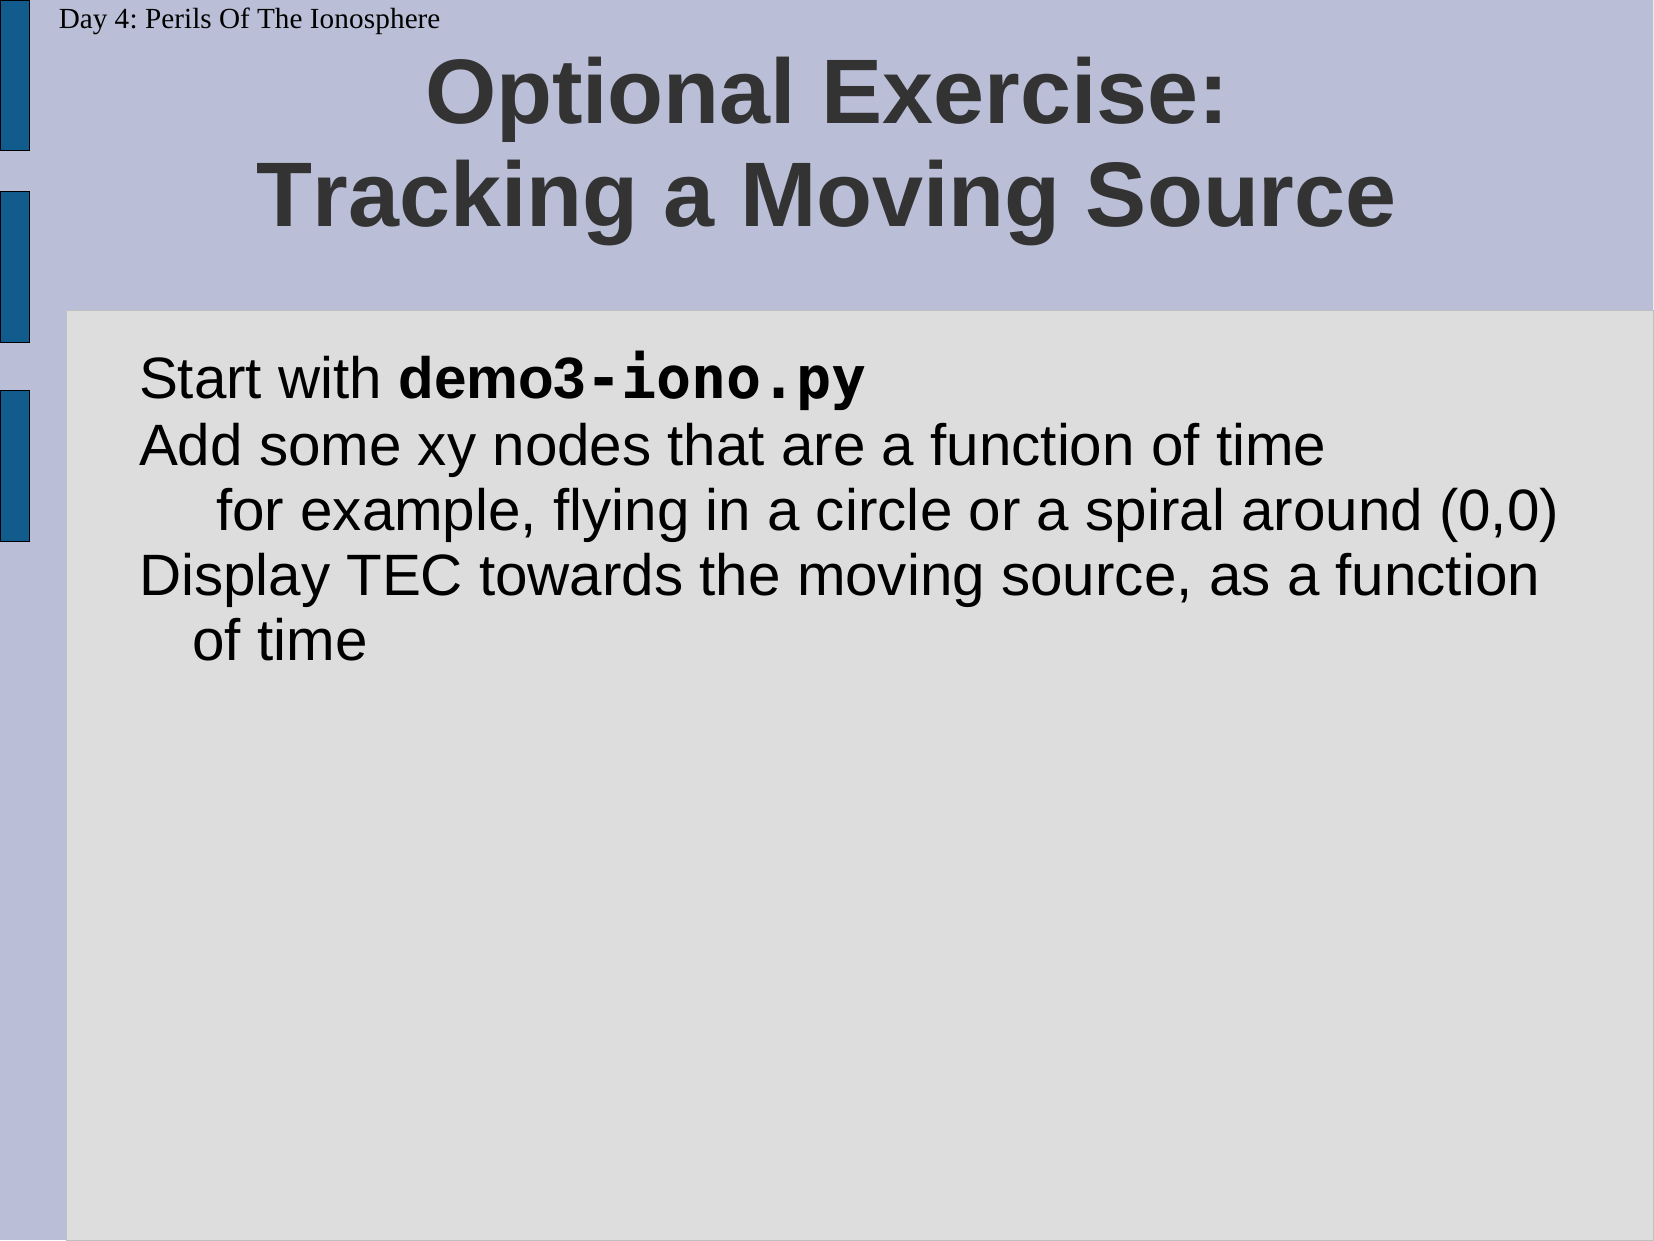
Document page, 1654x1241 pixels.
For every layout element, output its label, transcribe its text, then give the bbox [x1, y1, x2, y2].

title Optional Exercise: Tracking a Moving Source [121, 34, 1534, 344]
list Start with demo3-iono.py Add some xy nodes that are a function of time for example, flying in a circle or a spiral around (0,0) Display TEC towards the moving source, as a function of time [121, 344, 1600, 1047]
